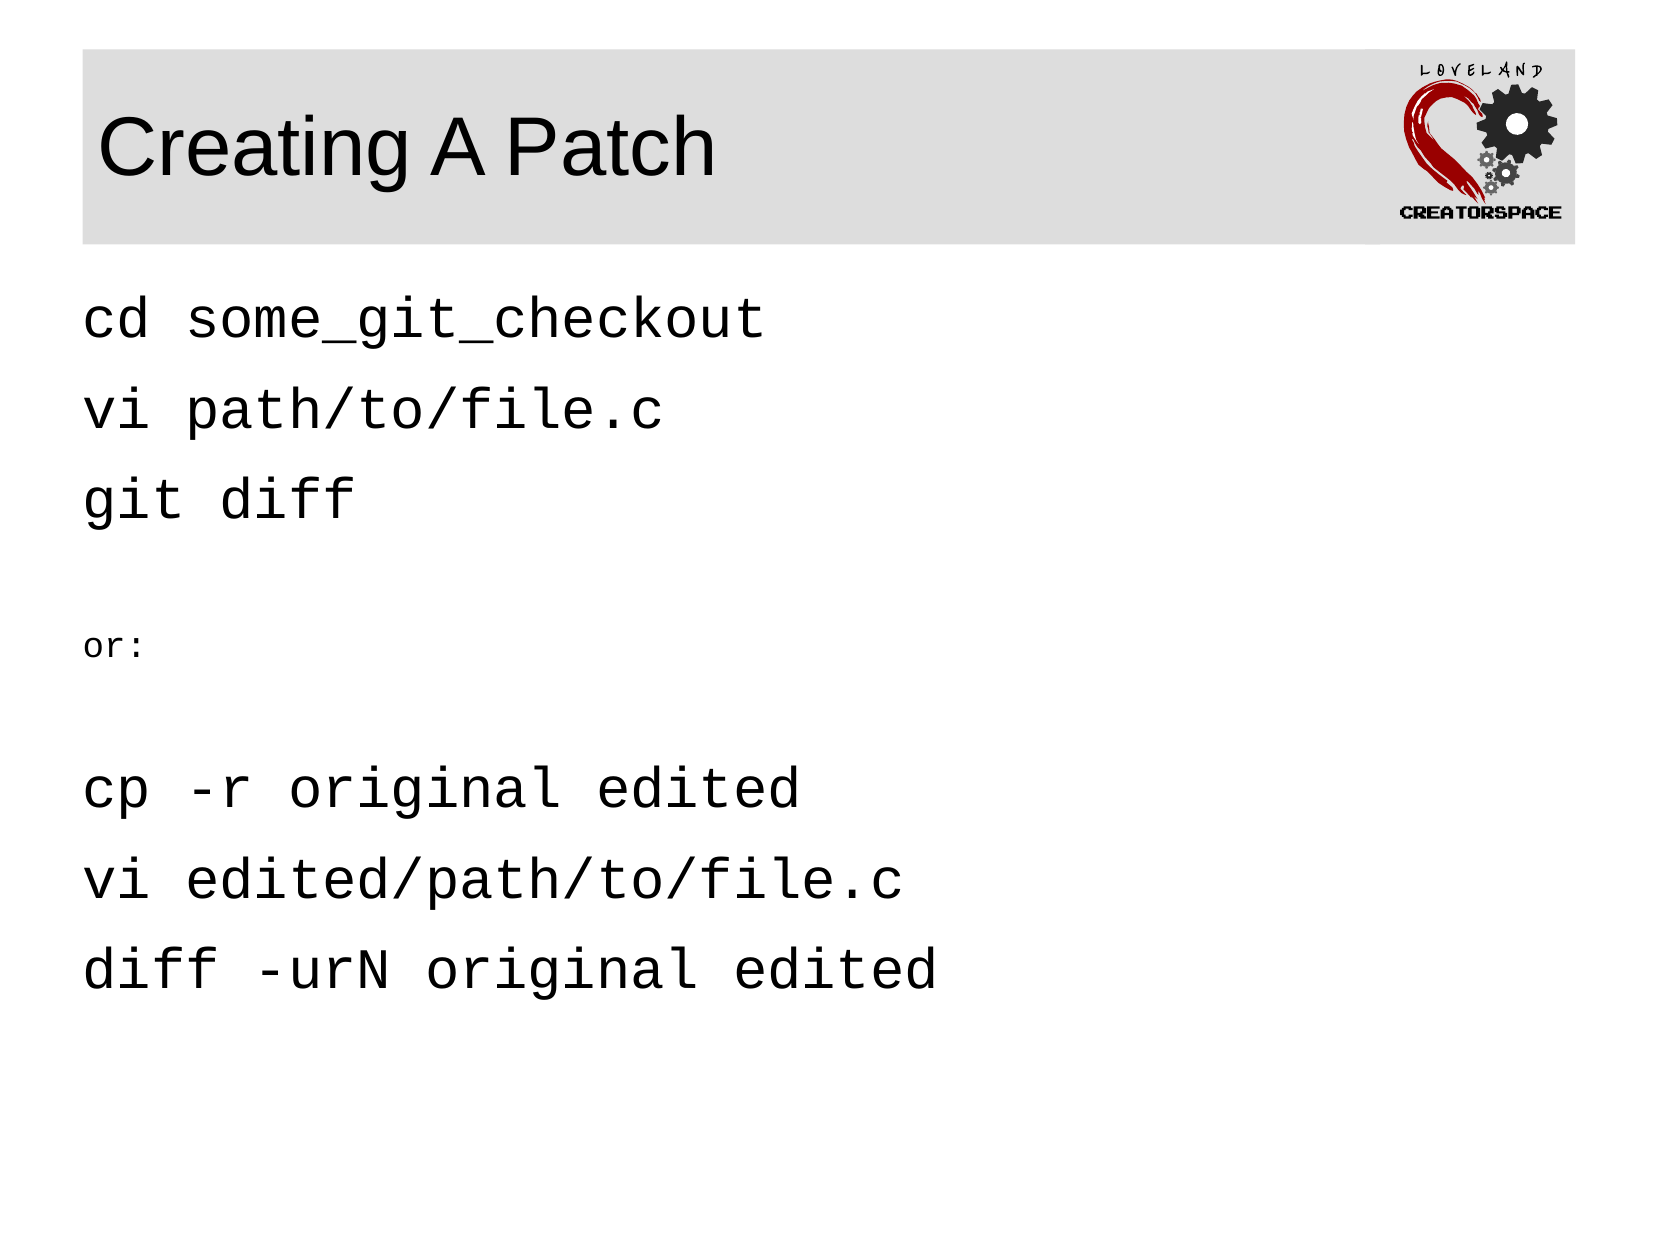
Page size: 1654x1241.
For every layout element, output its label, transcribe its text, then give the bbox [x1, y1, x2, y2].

title Creating A Patch [82, 49, 1381, 245]
list cd some_git_checkout vi path/to/file.c git diff or: cp -r original edited vi edited/path/to/file.c diff -urN original edited [82, 290, 1571, 1010]
